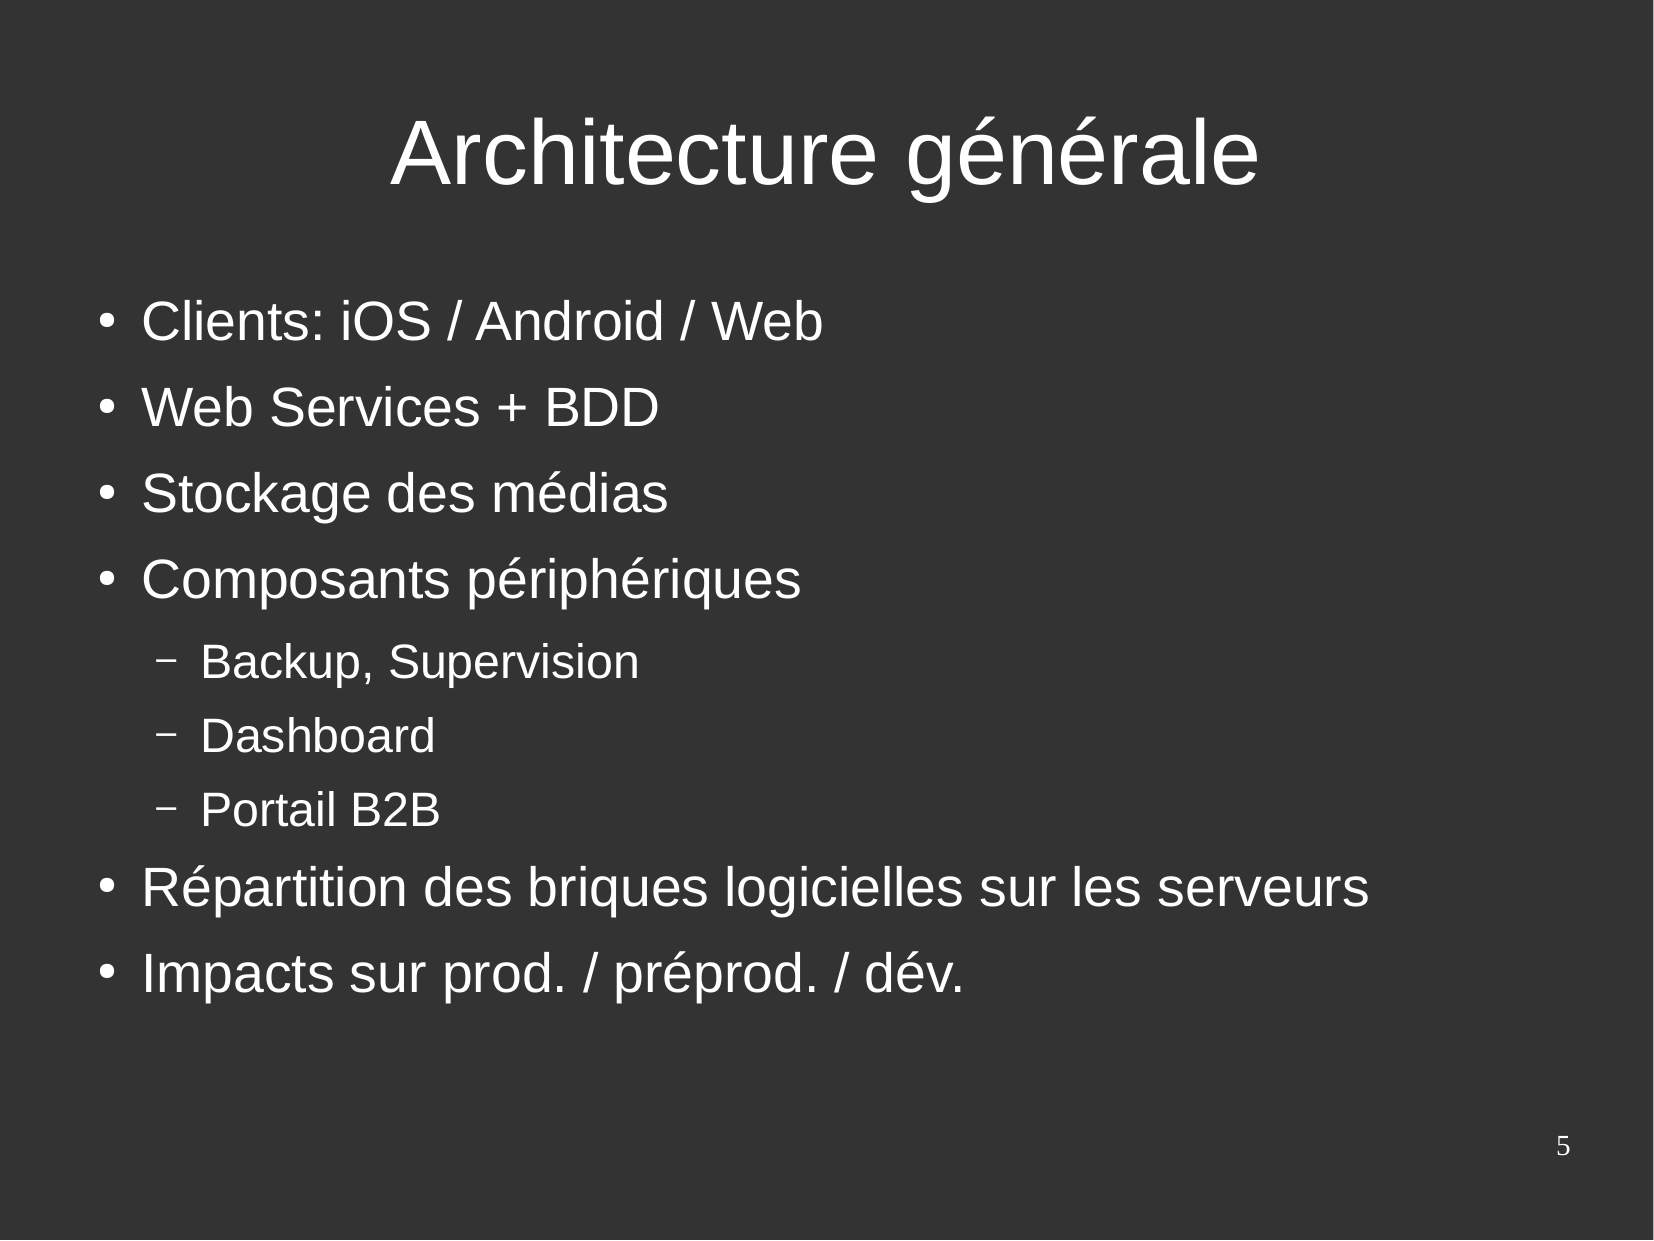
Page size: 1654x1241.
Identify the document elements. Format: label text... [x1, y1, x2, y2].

list Clients: iOS / Android / Web Web Services + BDD Stockage des médias Composants périphériques Backup, Supervision Dashboard Portail B2B Répartition des briques logicielles sur les serveurs Impacts sur prod. / préprod. / dév. [82, 290, 1571, 1010]
title Architecture générale [82, 49, 1571, 257]
